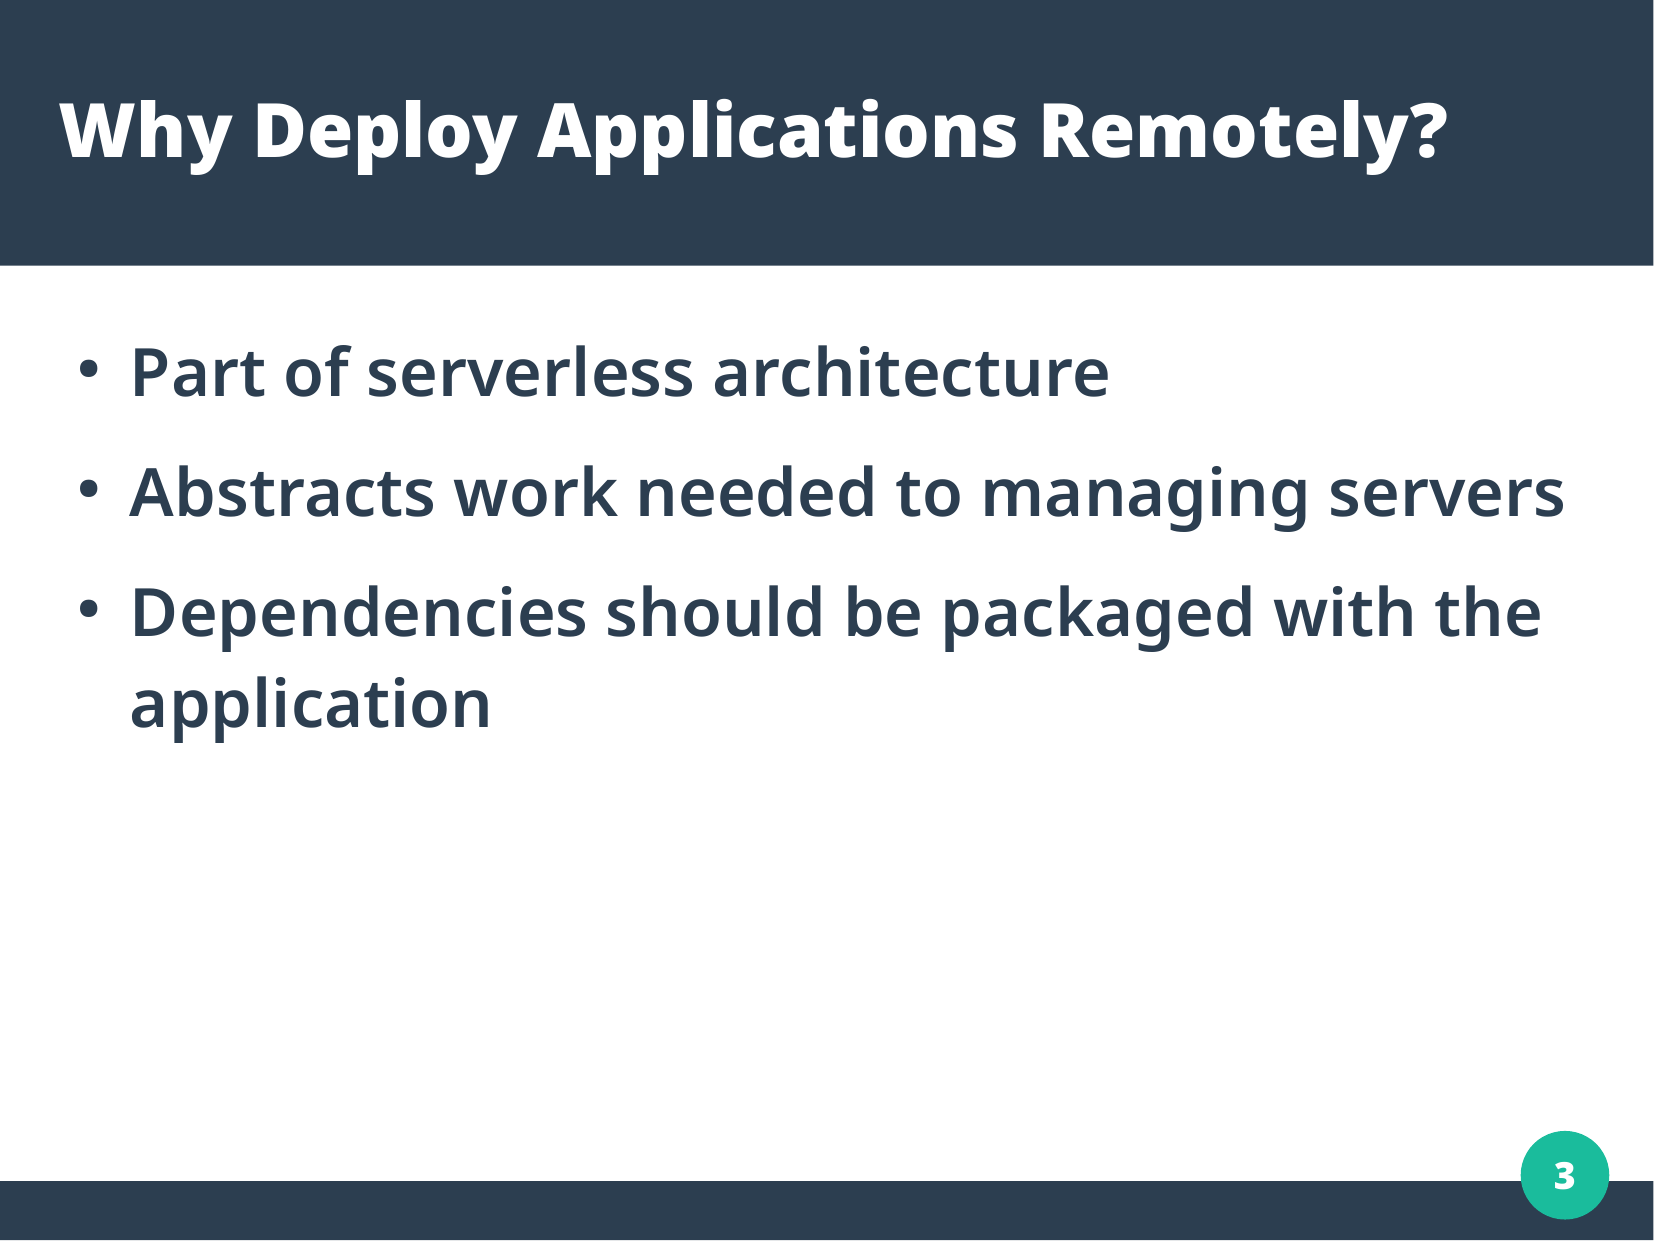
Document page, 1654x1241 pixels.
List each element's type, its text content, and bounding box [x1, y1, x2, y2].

title Why Deploy Applications Remotely? [59, 49, 1595, 207]
list Part of serverless architecture Abstracts work needed to managing servers Dependencies should be packaged with the application [59, 324, 1595, 1152]
